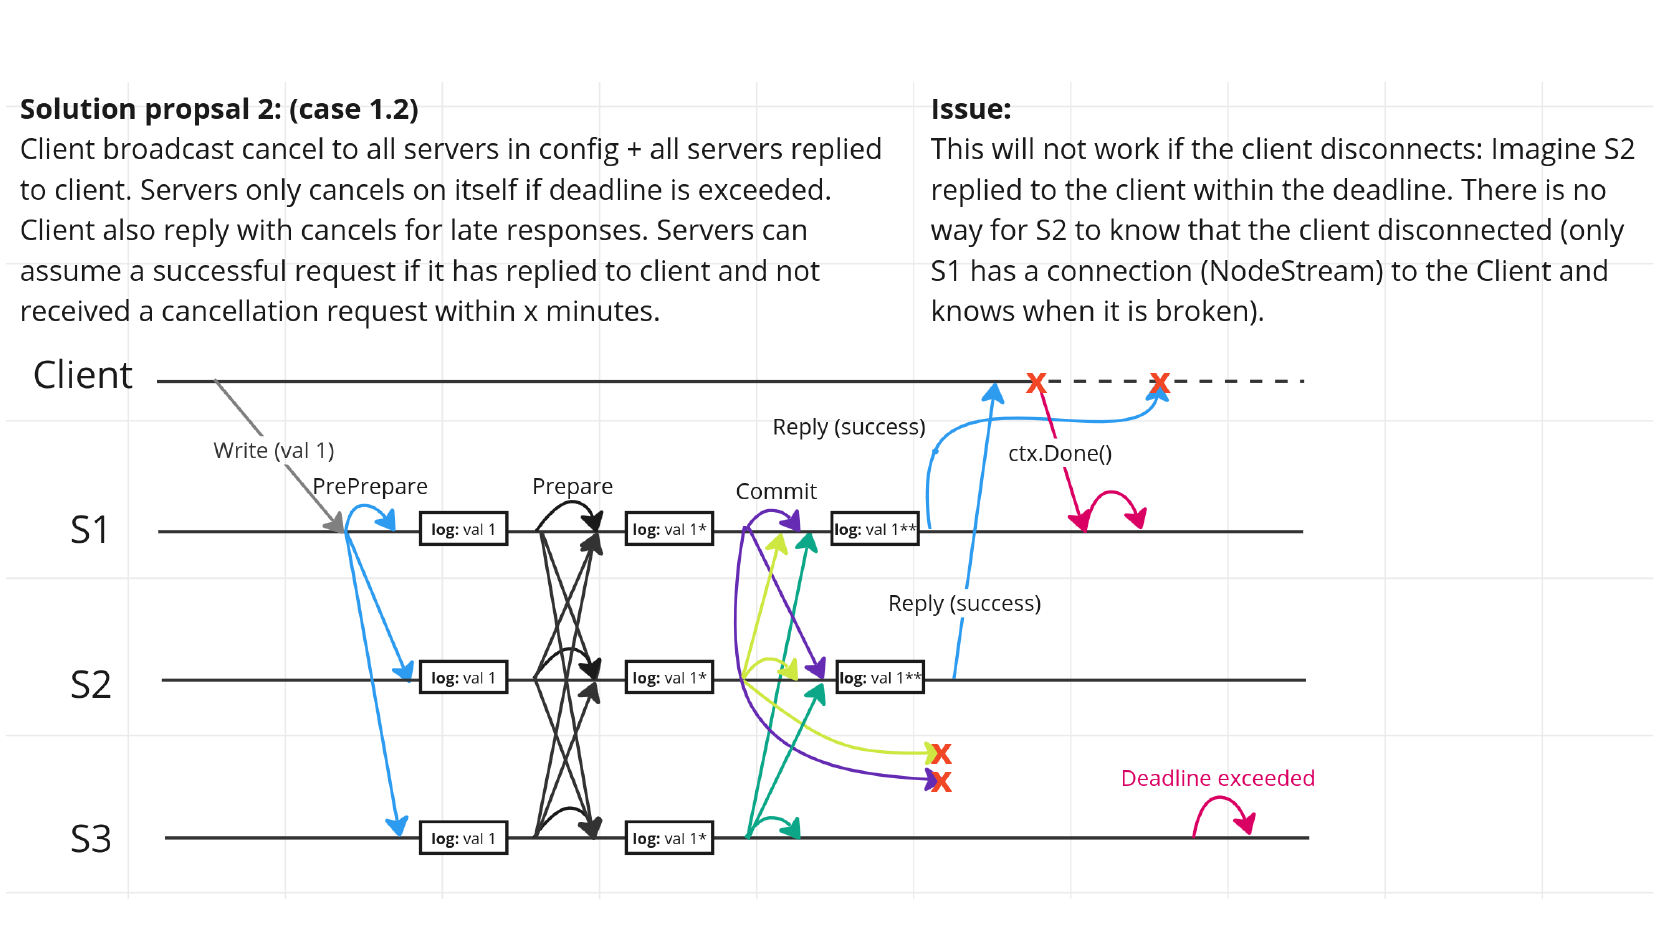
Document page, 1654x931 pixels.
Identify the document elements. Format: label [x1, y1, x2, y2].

picture [6, 82, 1654, 899]
